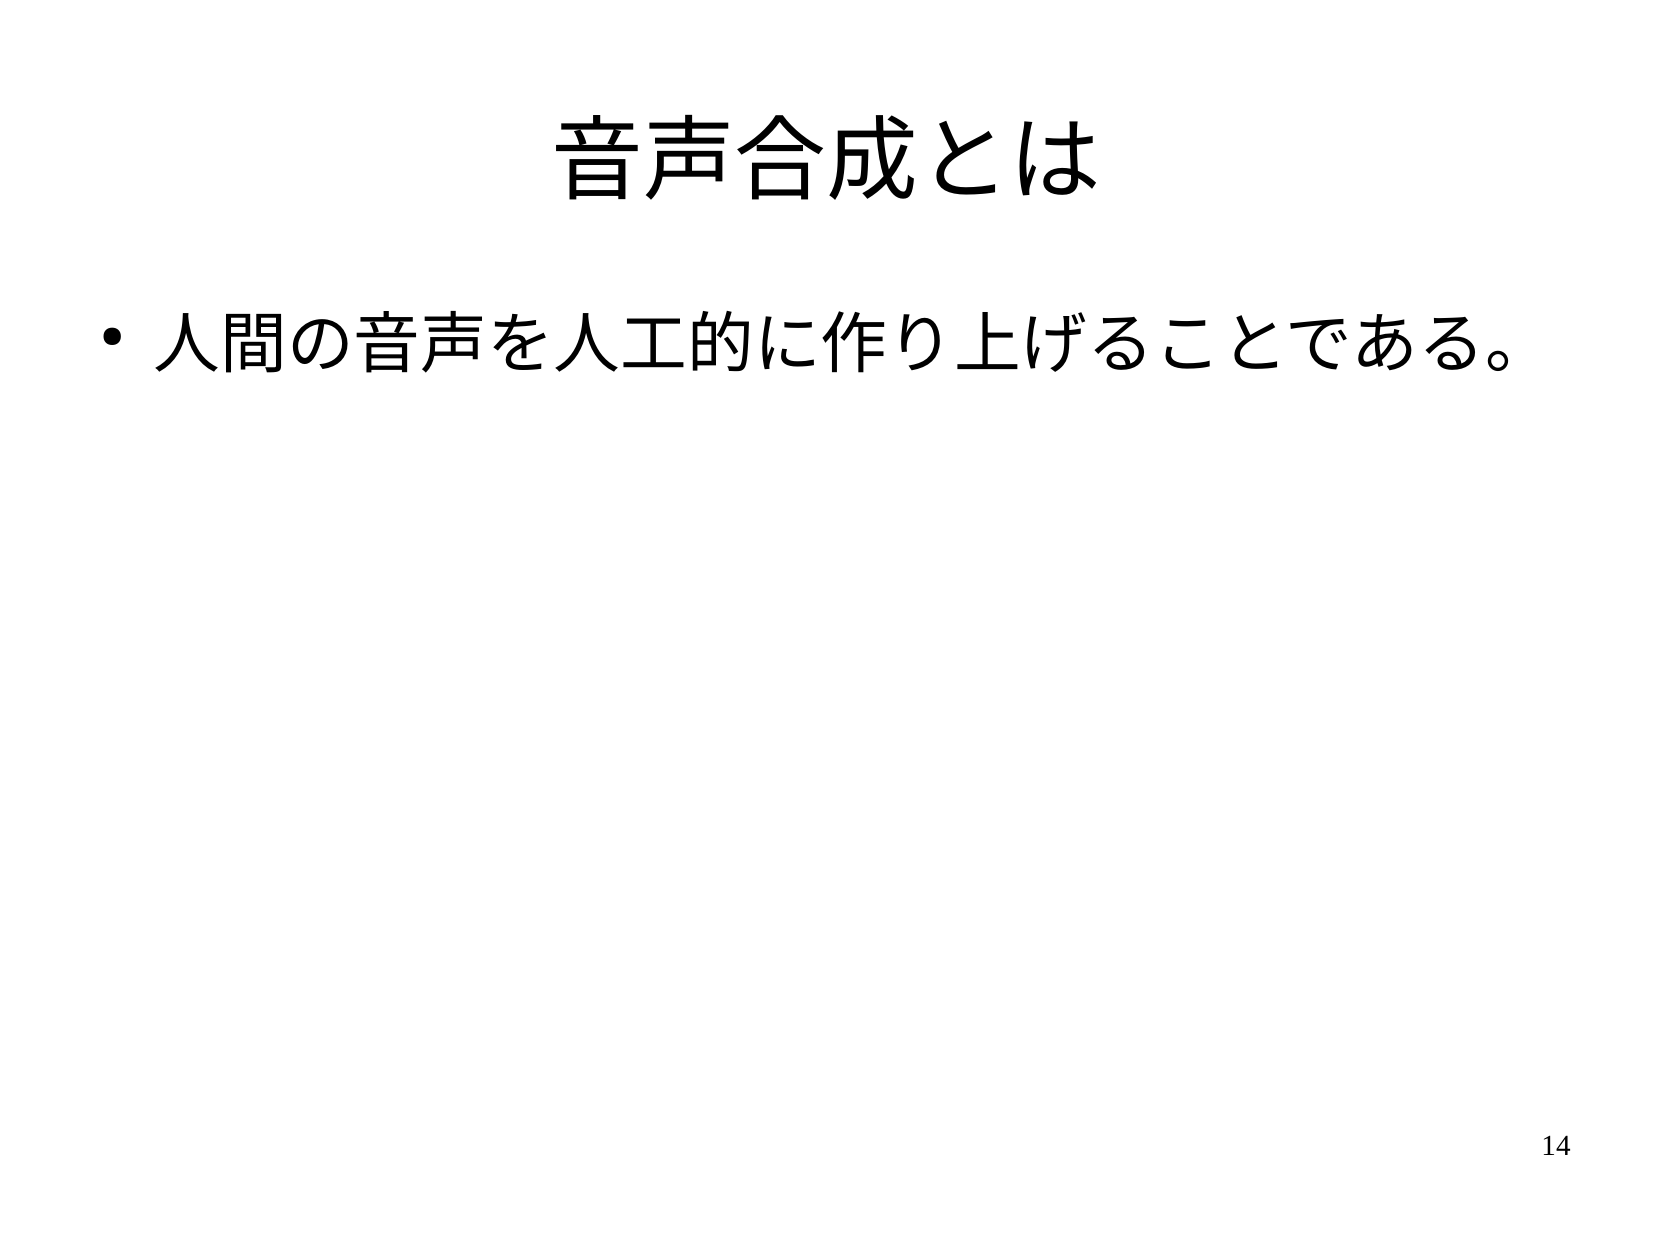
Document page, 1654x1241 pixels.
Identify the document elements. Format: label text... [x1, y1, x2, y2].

title 音声合成とは [82, 49, 1571, 257]
list 人間の音声を人工的に作り上げることである。 [82, 290, 1571, 1010]
